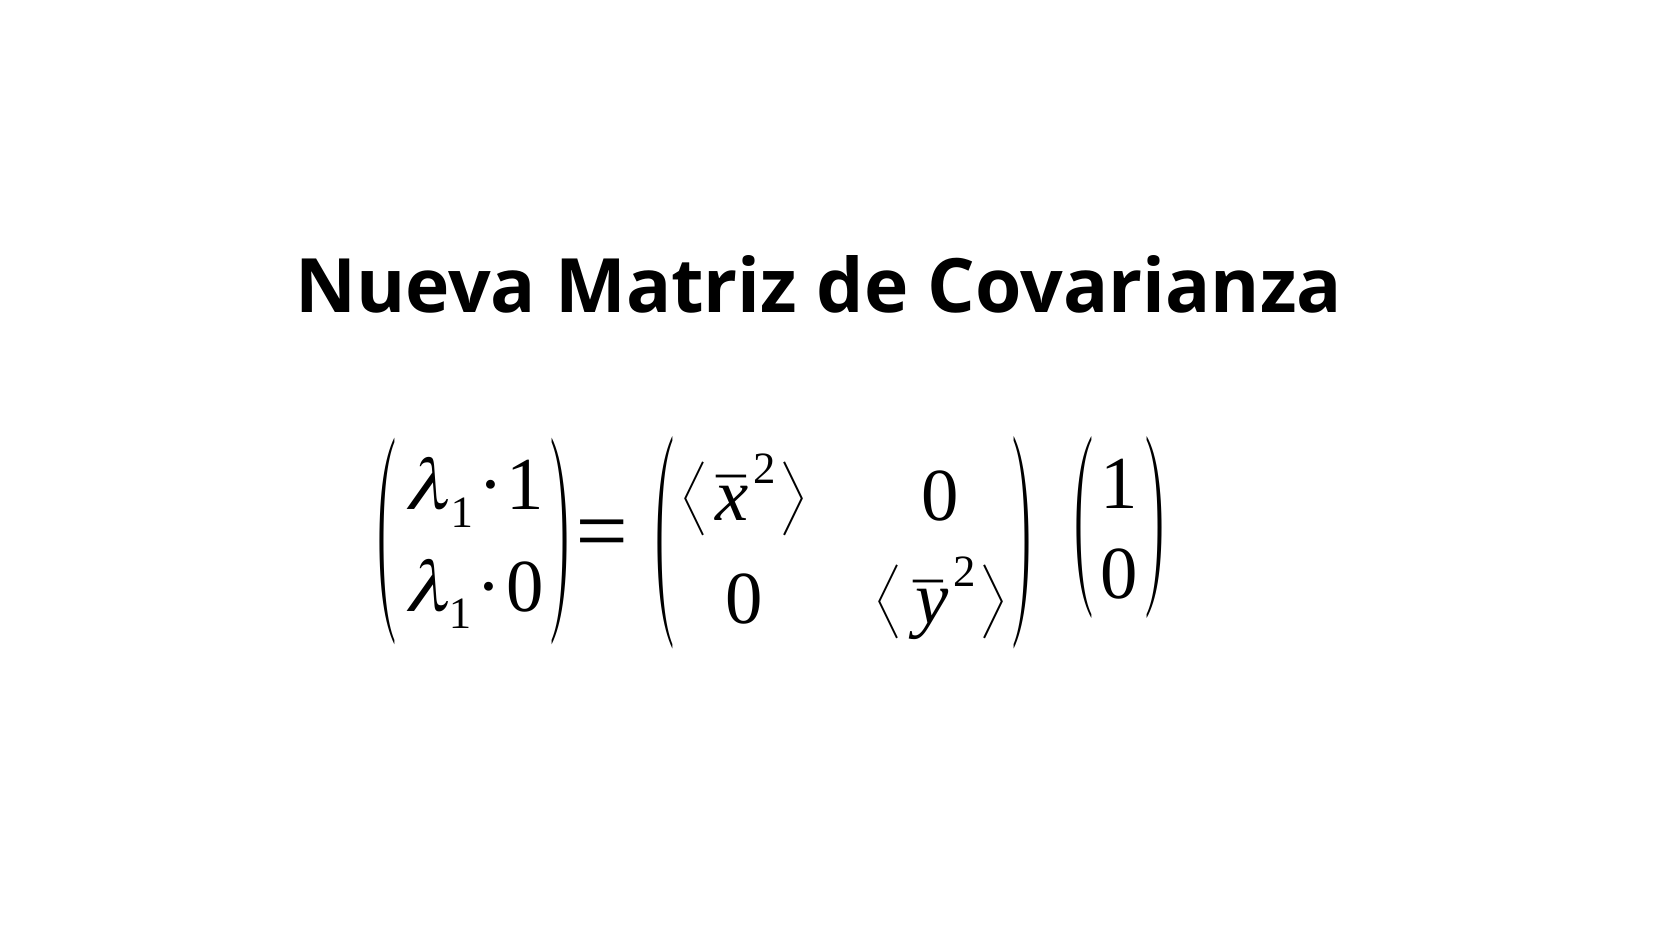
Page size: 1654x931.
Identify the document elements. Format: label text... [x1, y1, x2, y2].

chart [645, 433, 1042, 654]
chart [367, 433, 641, 649]
chart [1064, 433, 1174, 624]
text_box Nueva Matriz de Covarianza [236, 224, 1402, 383]
